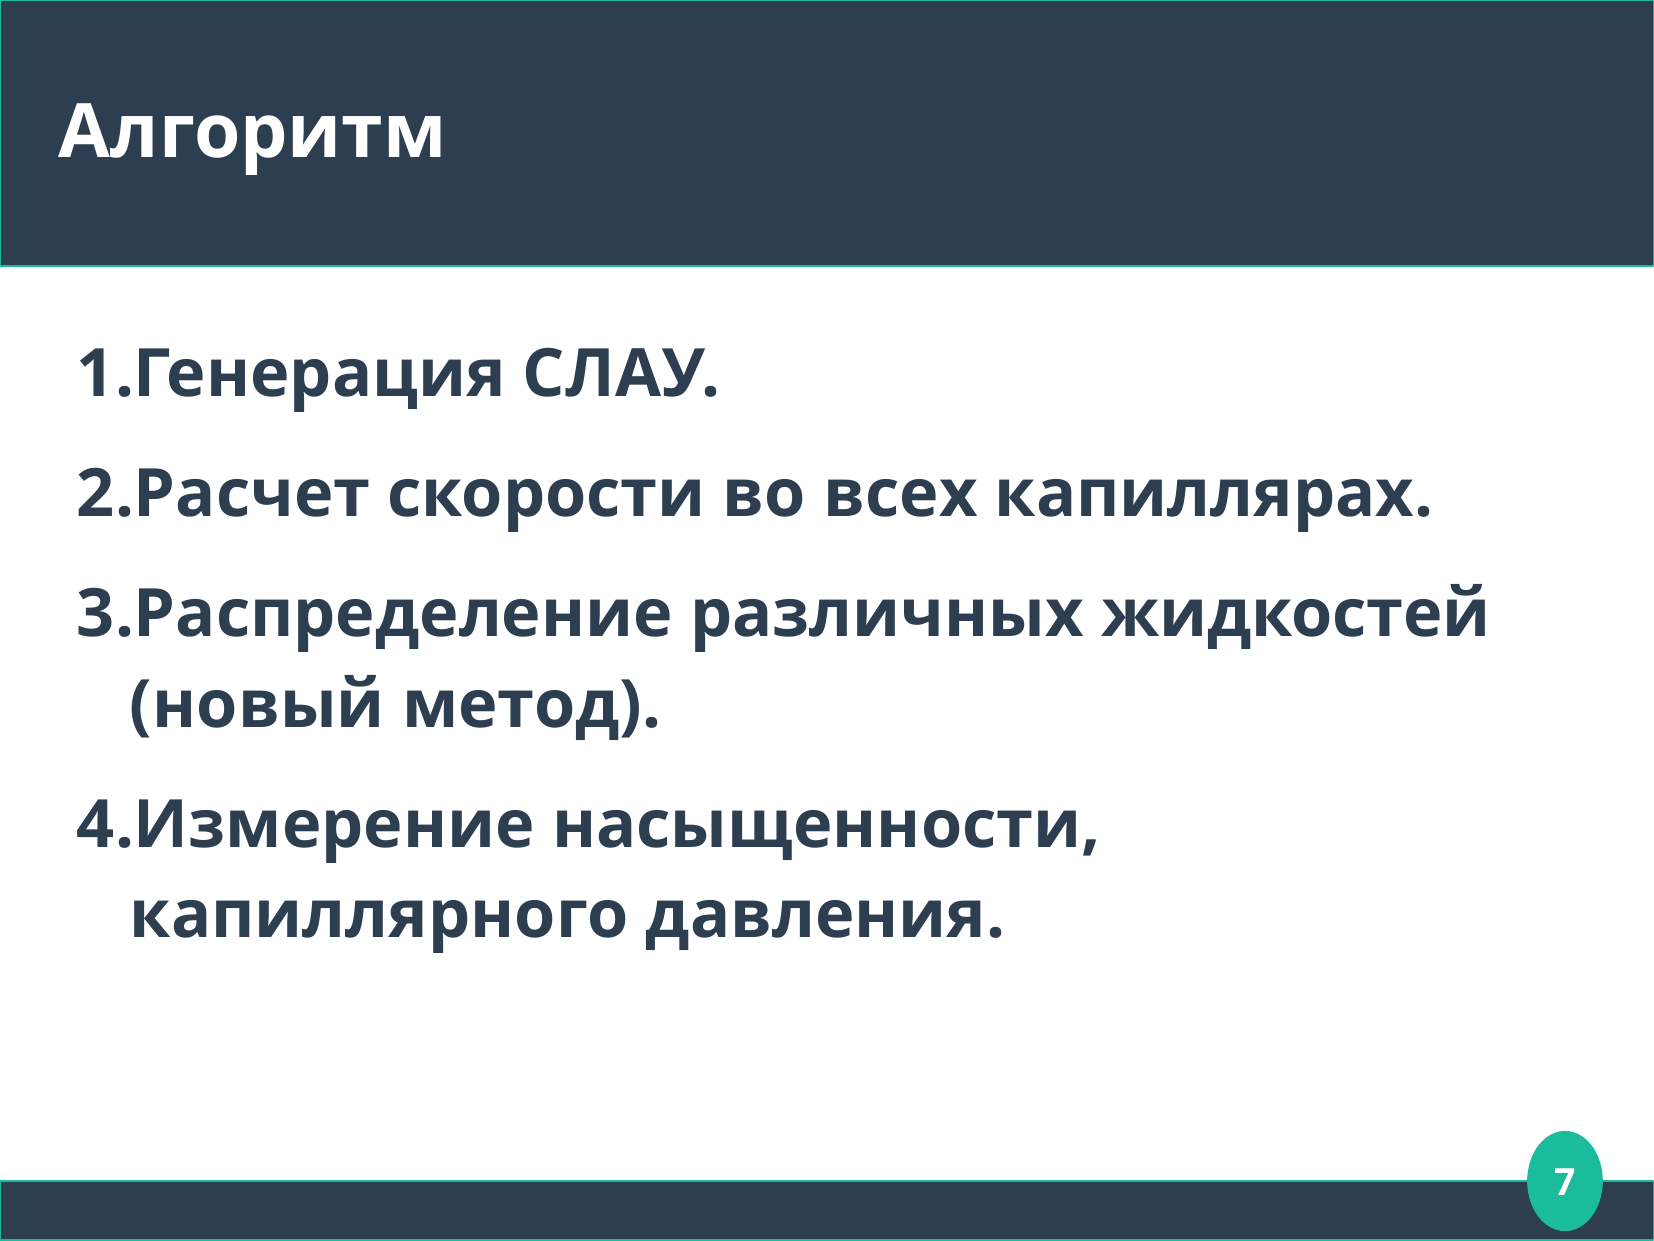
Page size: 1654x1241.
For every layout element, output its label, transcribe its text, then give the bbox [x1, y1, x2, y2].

title Алгоритм [59, 49, 1595, 207]
list Генерация СЛАУ. Расчет скорости во всех капиллярах. Распределение различных жидкостей (новый метод). Измерение насыщенности, капиллярного давления. [59, 324, 1595, 1152]
